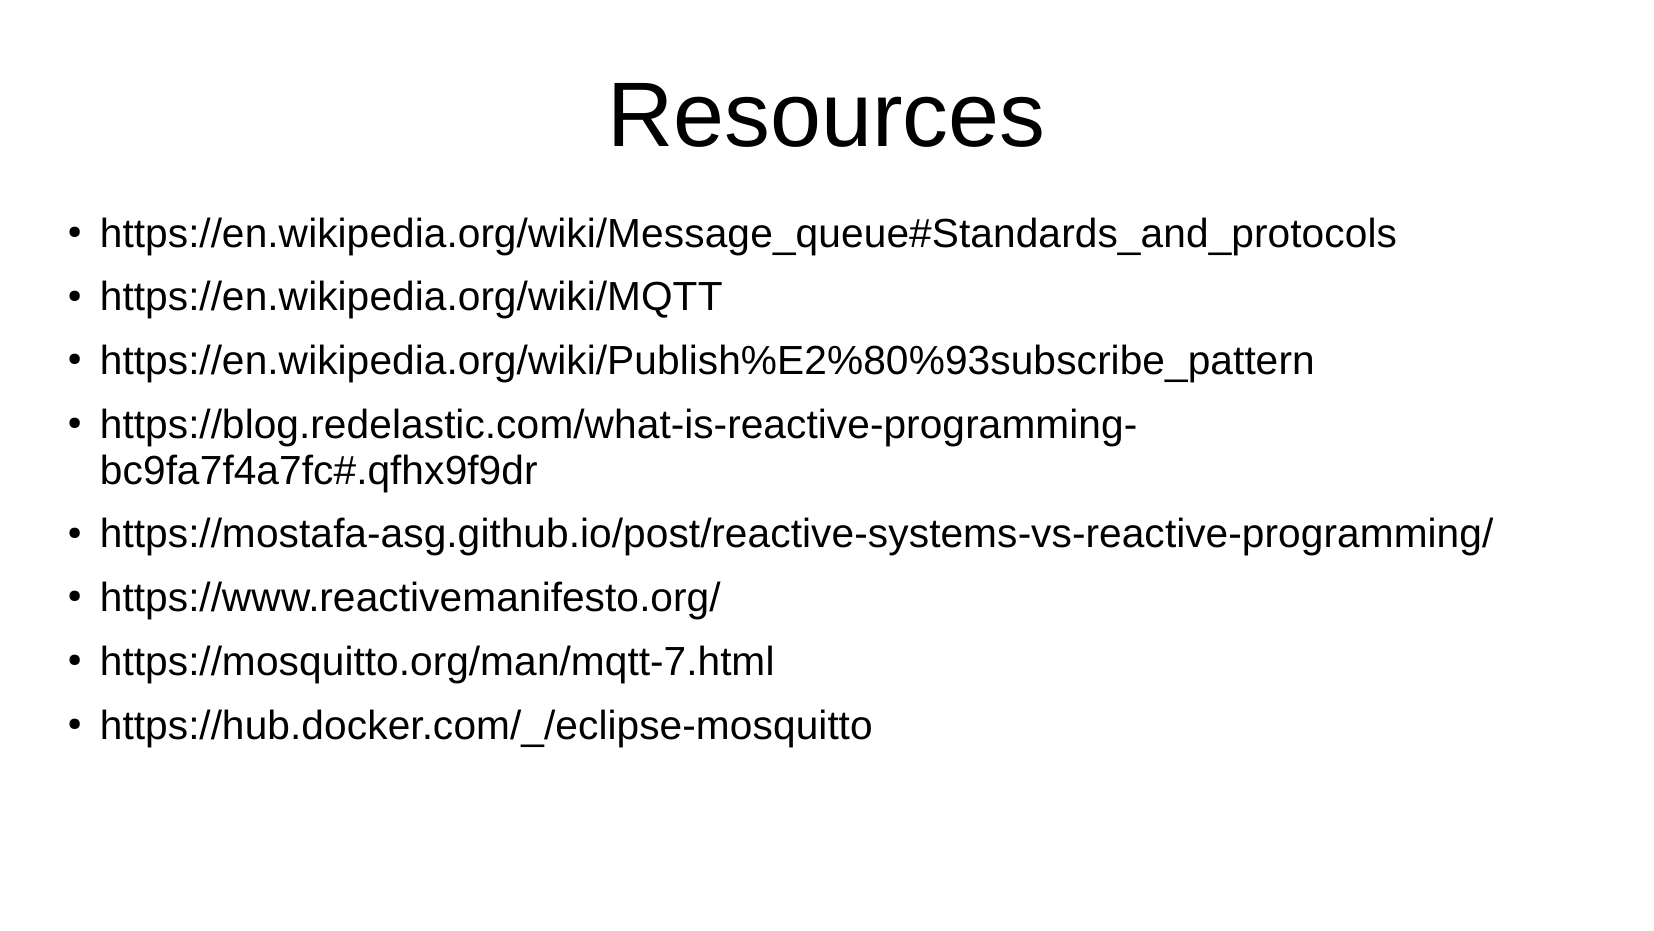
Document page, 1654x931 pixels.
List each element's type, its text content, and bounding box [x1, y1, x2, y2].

list https://en.wikipedia.org/wiki/Message_queue#Standards_and_protocols https://en.wikipedia.org/wiki/MQTT https://en.wikipedia.org/wiki/Publish%E2%80%93subscribe_pattern https://blog.redelastic.com/what-is-reactive-programming-bc9fa7f4a7fc#.qfhx9f9dr https://mostafa-asg.github.io/post/reactive-systems-vs-reactive-programming/ https://www.reactivemanifesto.org/ https://mosquitto.org/man/mqtt-7.html https://hub.docker.com/_/eclipse-mosquitto [56, 210, 1546, 750]
title Resources [82, 37, 1571, 193]
